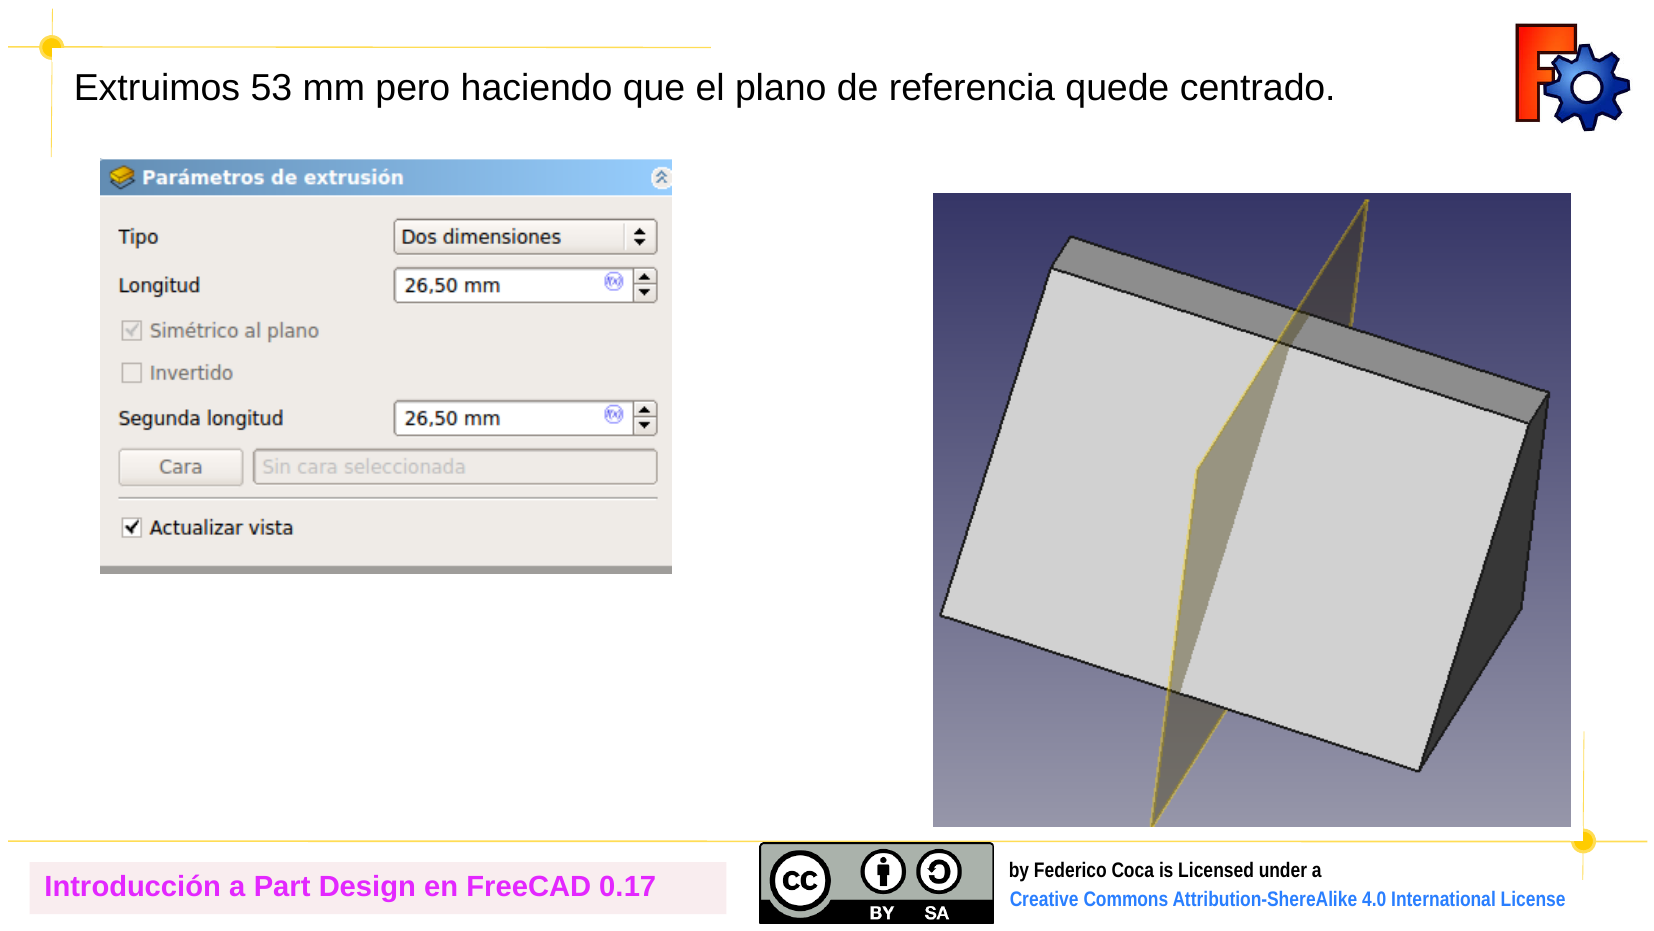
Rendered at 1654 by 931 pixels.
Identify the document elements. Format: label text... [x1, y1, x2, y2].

picture [1509, 13, 1638, 142]
picture [100, 158, 672, 574]
picture [933, 193, 1571, 827]
text_box Introducción a Part Design en FreeCAD 0.17 [29, 862, 727, 915]
text_box Extruimos 53 mm pero haciendo que el plano de referencia quede centrado. [59, 59, 1489, 116]
